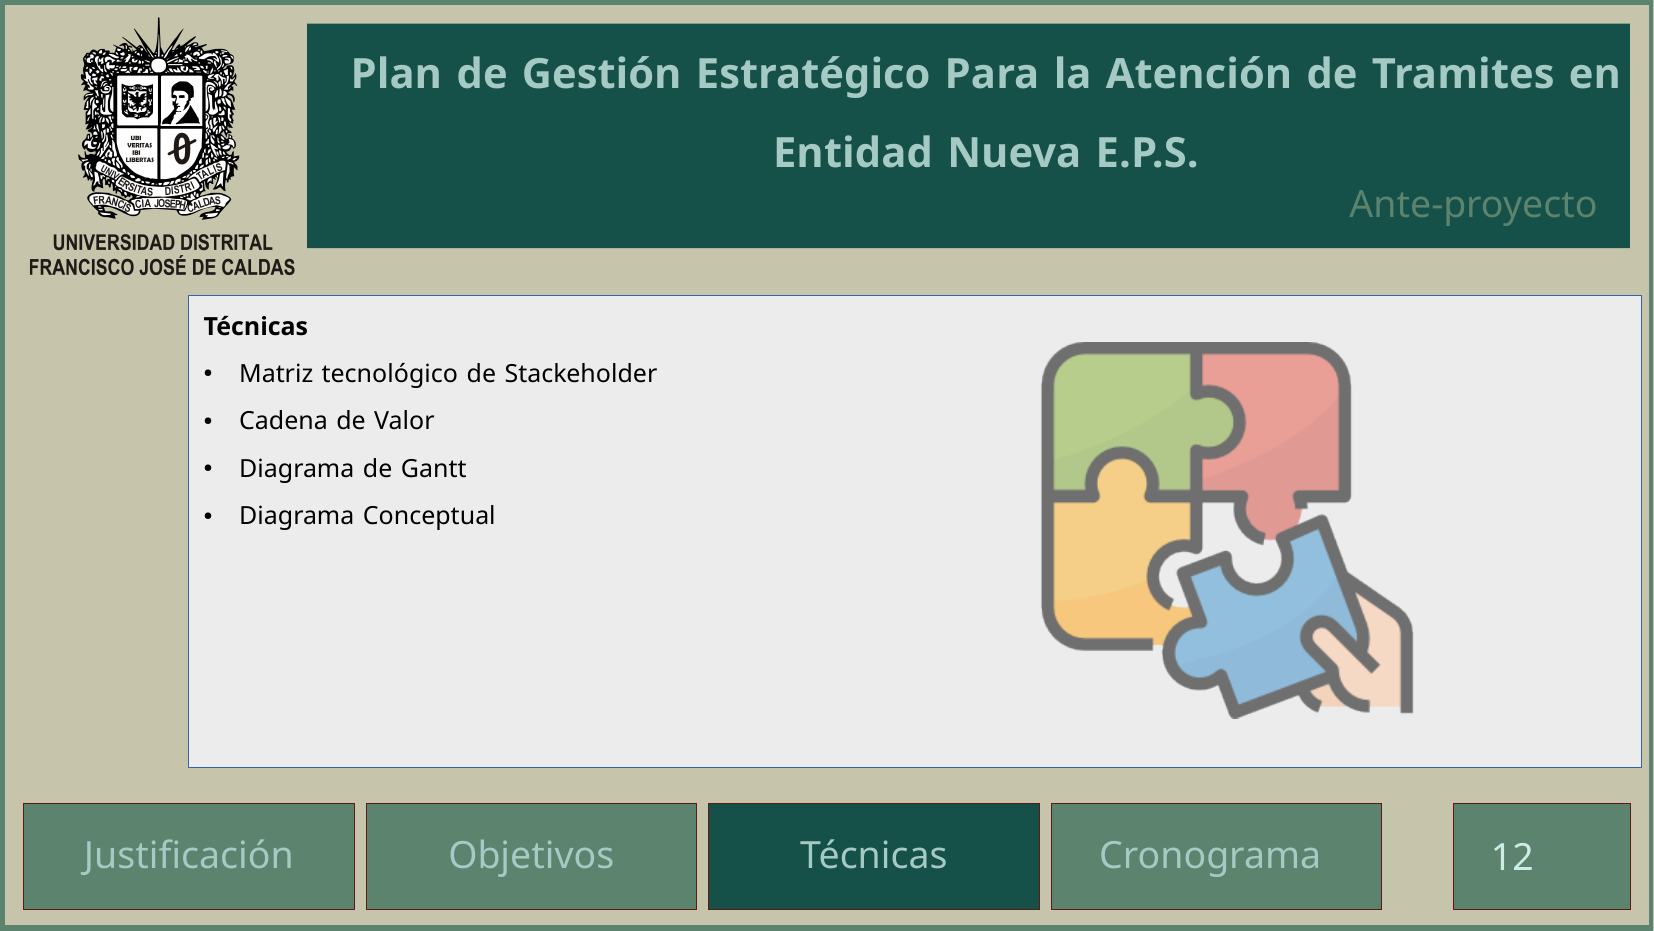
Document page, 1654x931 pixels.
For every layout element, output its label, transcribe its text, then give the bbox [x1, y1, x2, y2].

picture [1039, 342, 1416, 719]
text_box <número> [1393, 814, 1631, 901]
text_box Técnicas [708, 803, 1040, 910]
picture [12, 0, 308, 296]
text_box Cronograma [1051, 803, 1382, 910]
text_box Plan de Gestión Estratégico Para la Atención de Tramites en Entidad Nueva E.P.S. [318, 27, 1654, 201]
text_box Justificación [23, 803, 355, 910]
text_box Objetivos [366, 803, 697, 910]
text_box [0, 0, 1654, 931]
text_box Técnicas Matriz tecnológico de Stackeholder Cadena de Valor Diagrama de Gantt Diagrama Conceptual [188, 295, 1642, 768]
text_box Ante-proyecto [1334, 162, 1642, 249]
